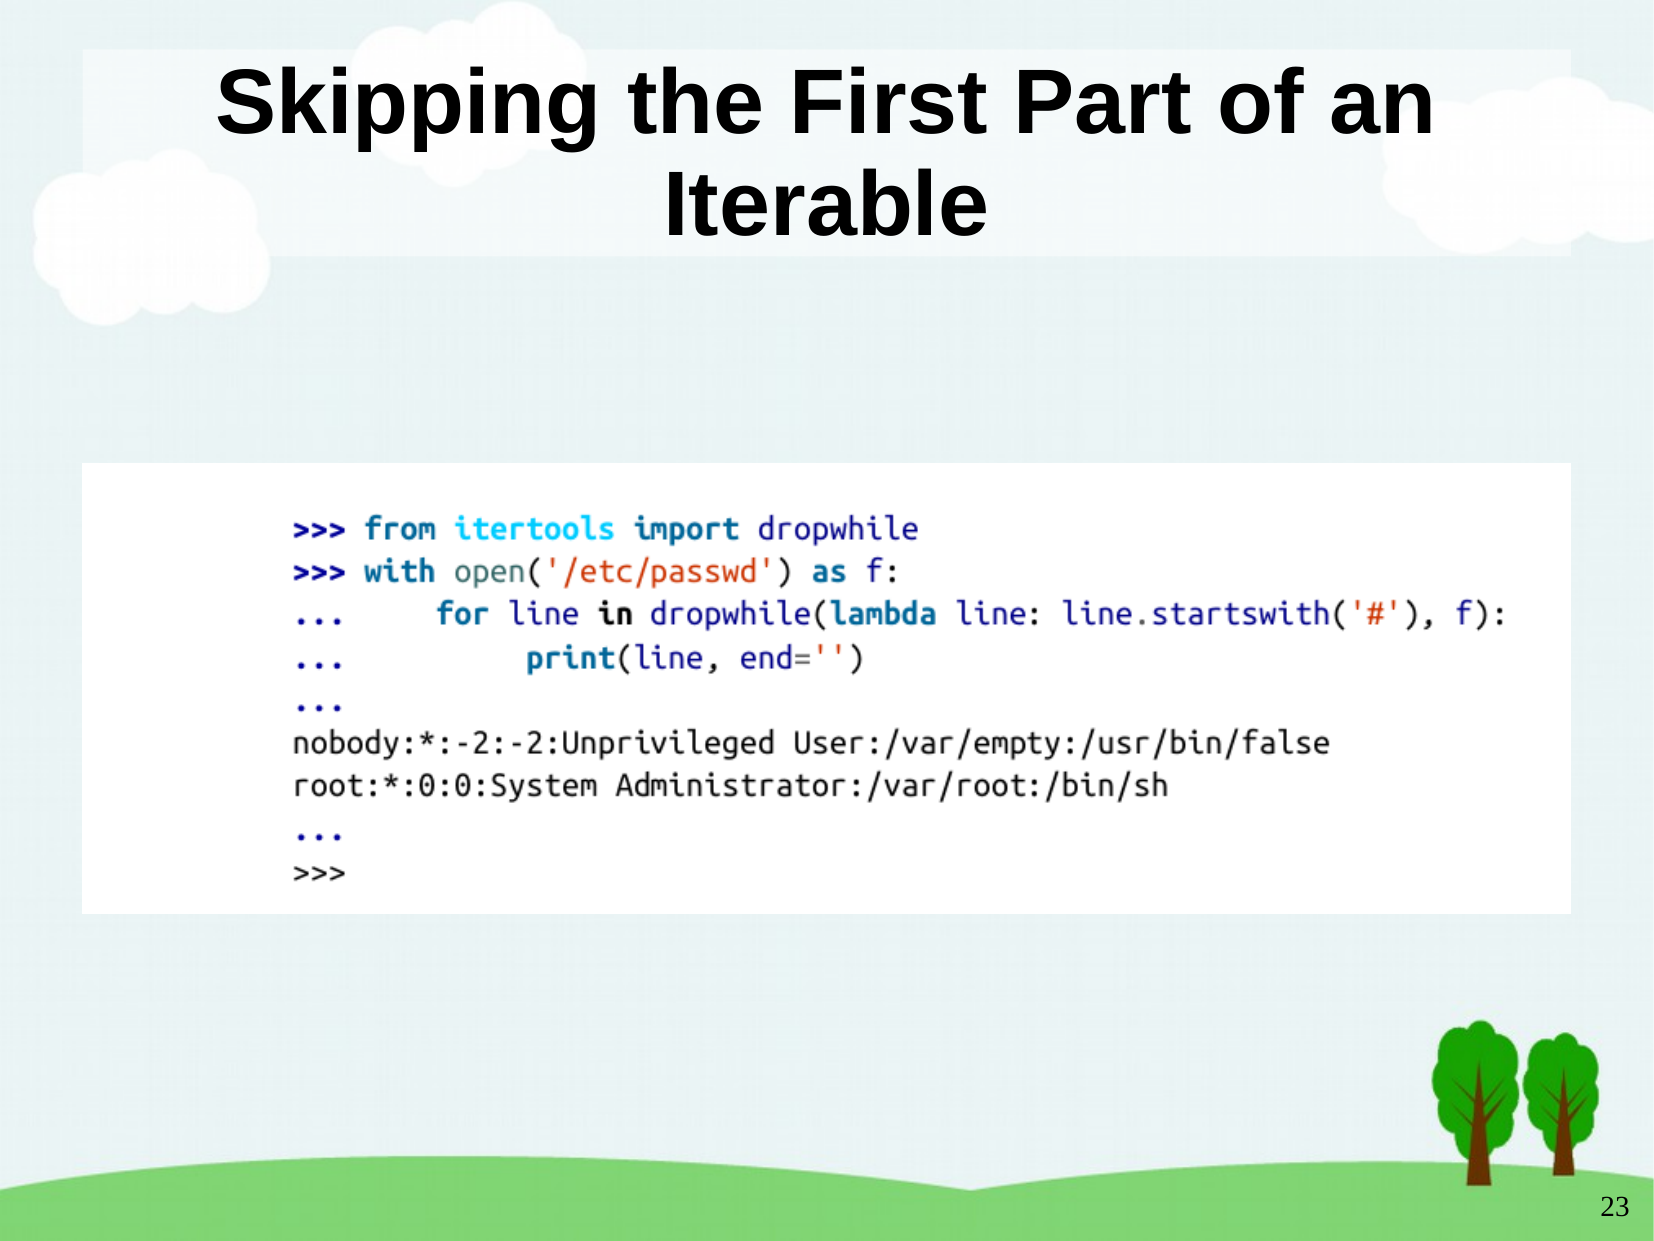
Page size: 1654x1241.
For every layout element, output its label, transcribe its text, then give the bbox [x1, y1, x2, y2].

title Skipping the First Part of an Iterable [82, 49, 1571, 257]
picture [0, 0, 1654, 1241]
